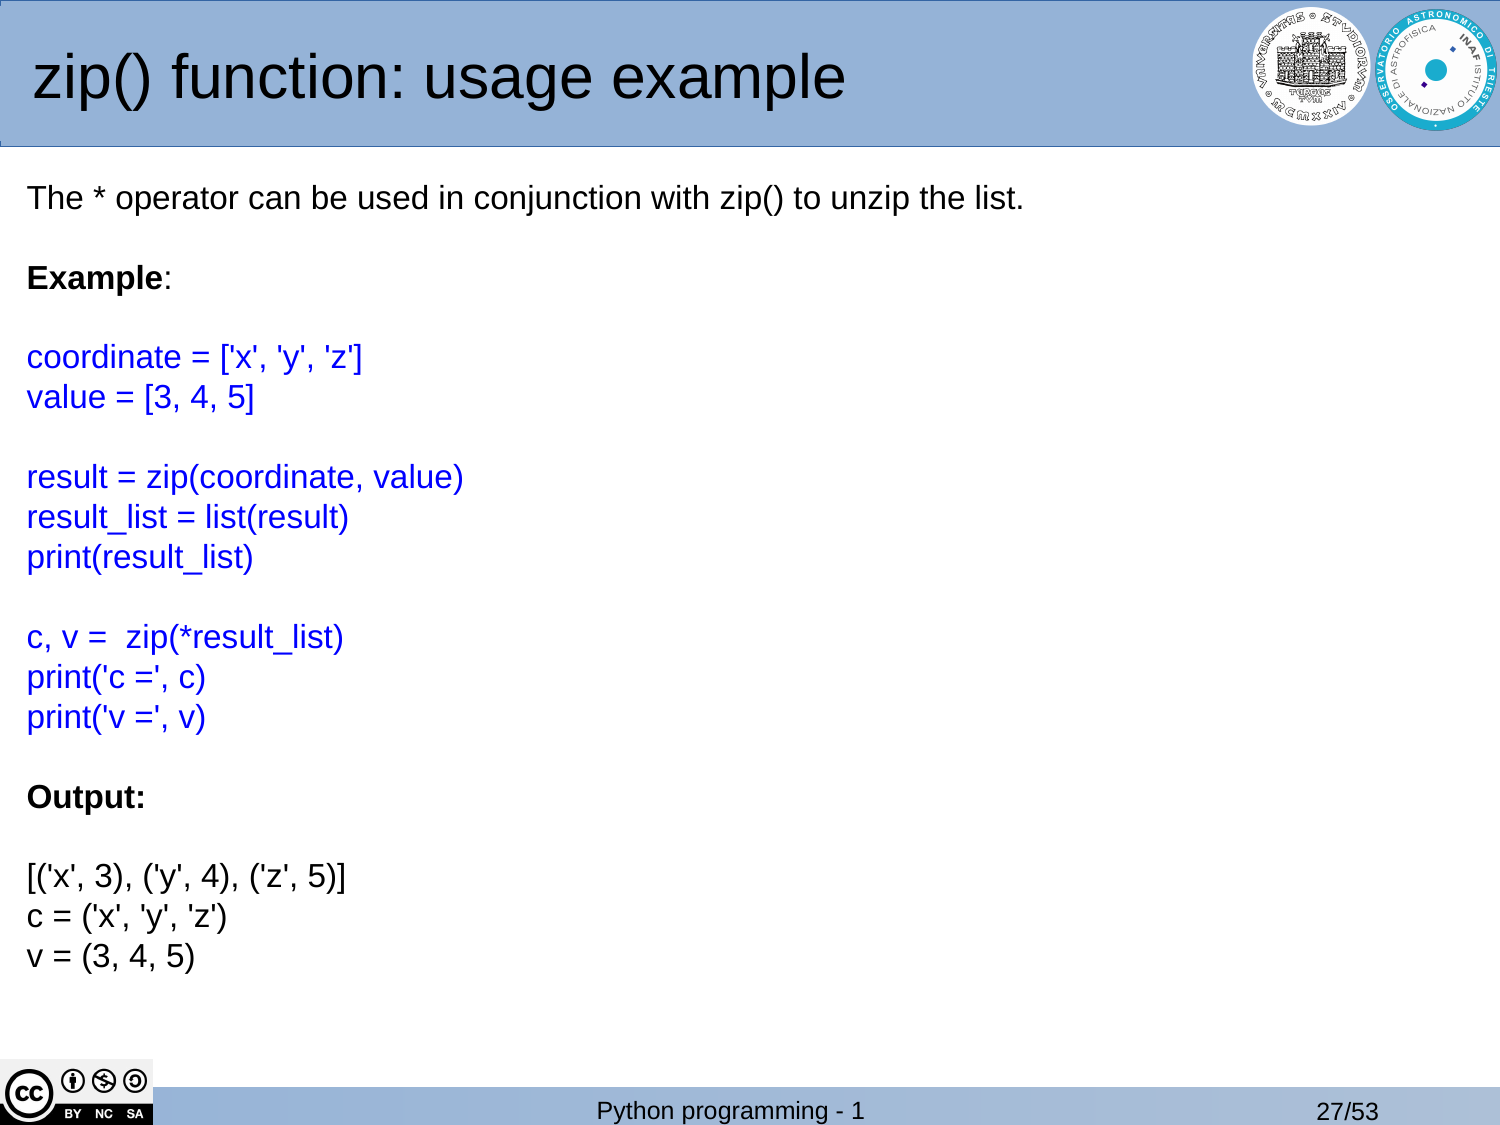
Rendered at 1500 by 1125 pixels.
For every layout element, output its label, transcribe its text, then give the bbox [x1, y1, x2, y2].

list The * operator can be used in conjunction with zip() to unzip the list. Example: coordinate = ['x', 'y', 'z'] value = [3, 4, 5] result = zip(coordinate, value) result_list = list(result) print(result_list) c, v = zip(*result_list) print('c =', c) print('v =', v) Output: [('x', 3), ('y', 4), ('z', 5)] c = ('x', 'y', 'z') v = (3, 4, 5) [11, 168, 1471, 1025]
picture [1253, 0, 1500, 156]
text_box zip() function: usage example [0, 5, 1253, 141]
picture [0, 1059, 153, 1125]
